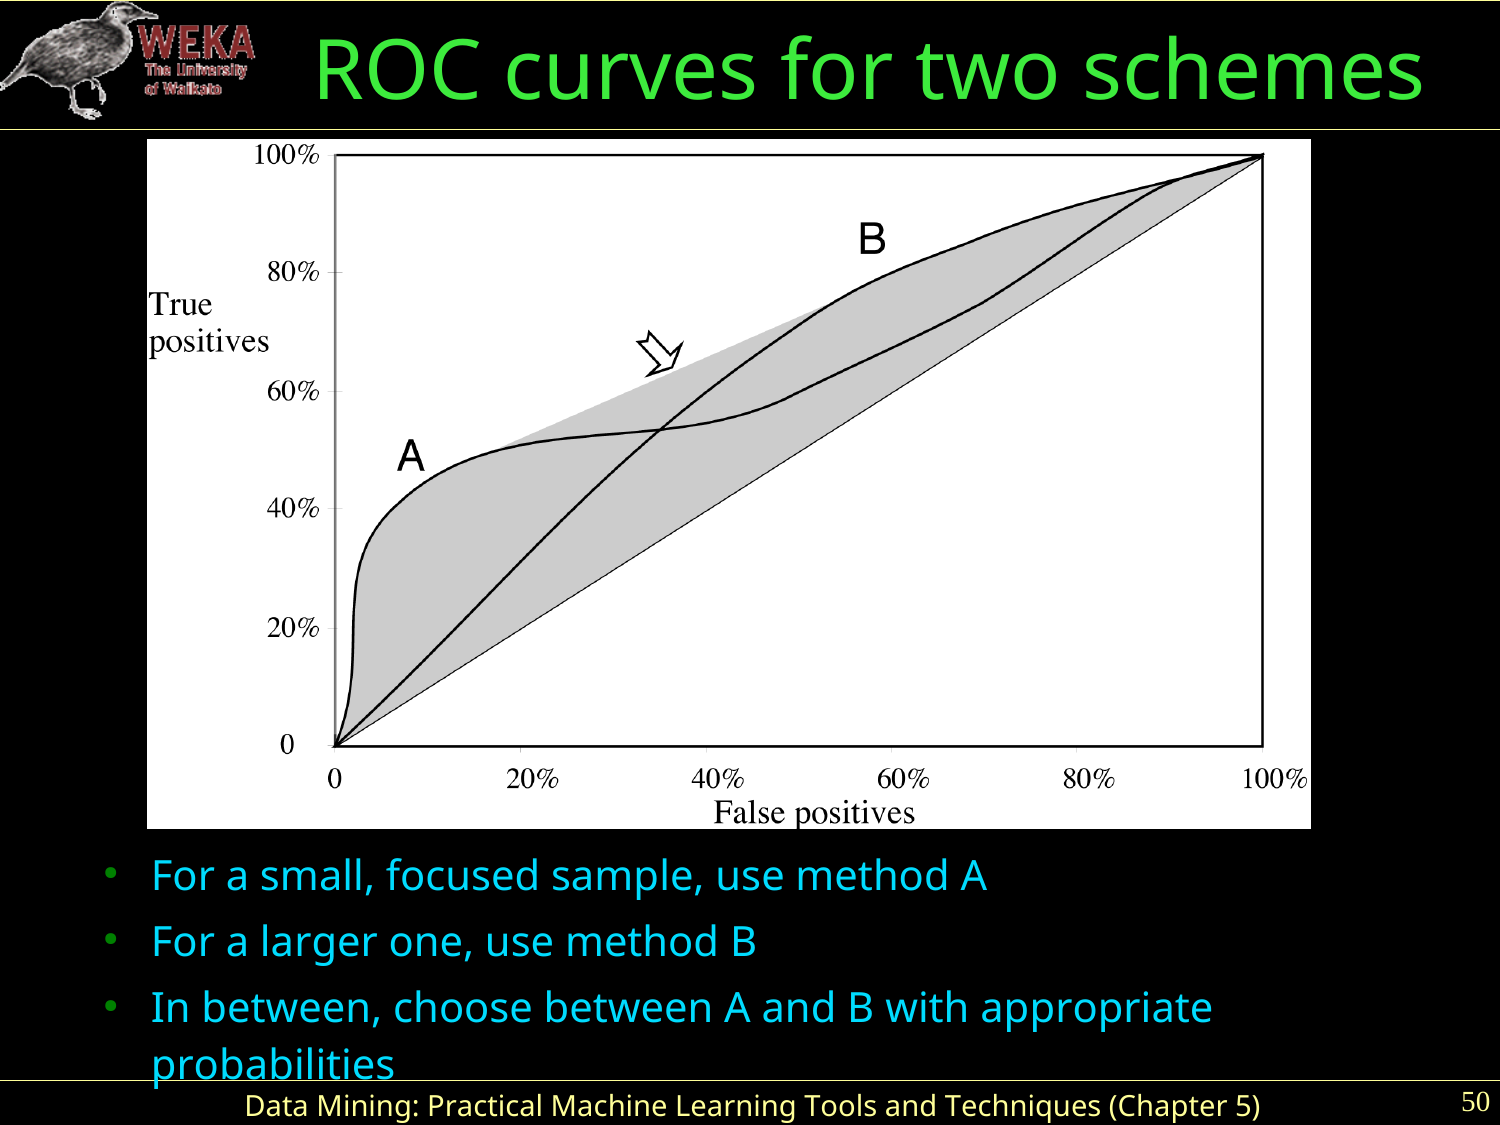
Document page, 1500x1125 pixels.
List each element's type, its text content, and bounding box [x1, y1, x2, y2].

picture [0, 1, 266, 129]
picture [147, 139, 1311, 829]
text_box For a small, focused sample, use method A For a larger one, use method B In between, choose between A and B with appropriate probabilities [88, 838, 1447, 1013]
title ROC curves for two schemes [297, 0, 1500, 148]
